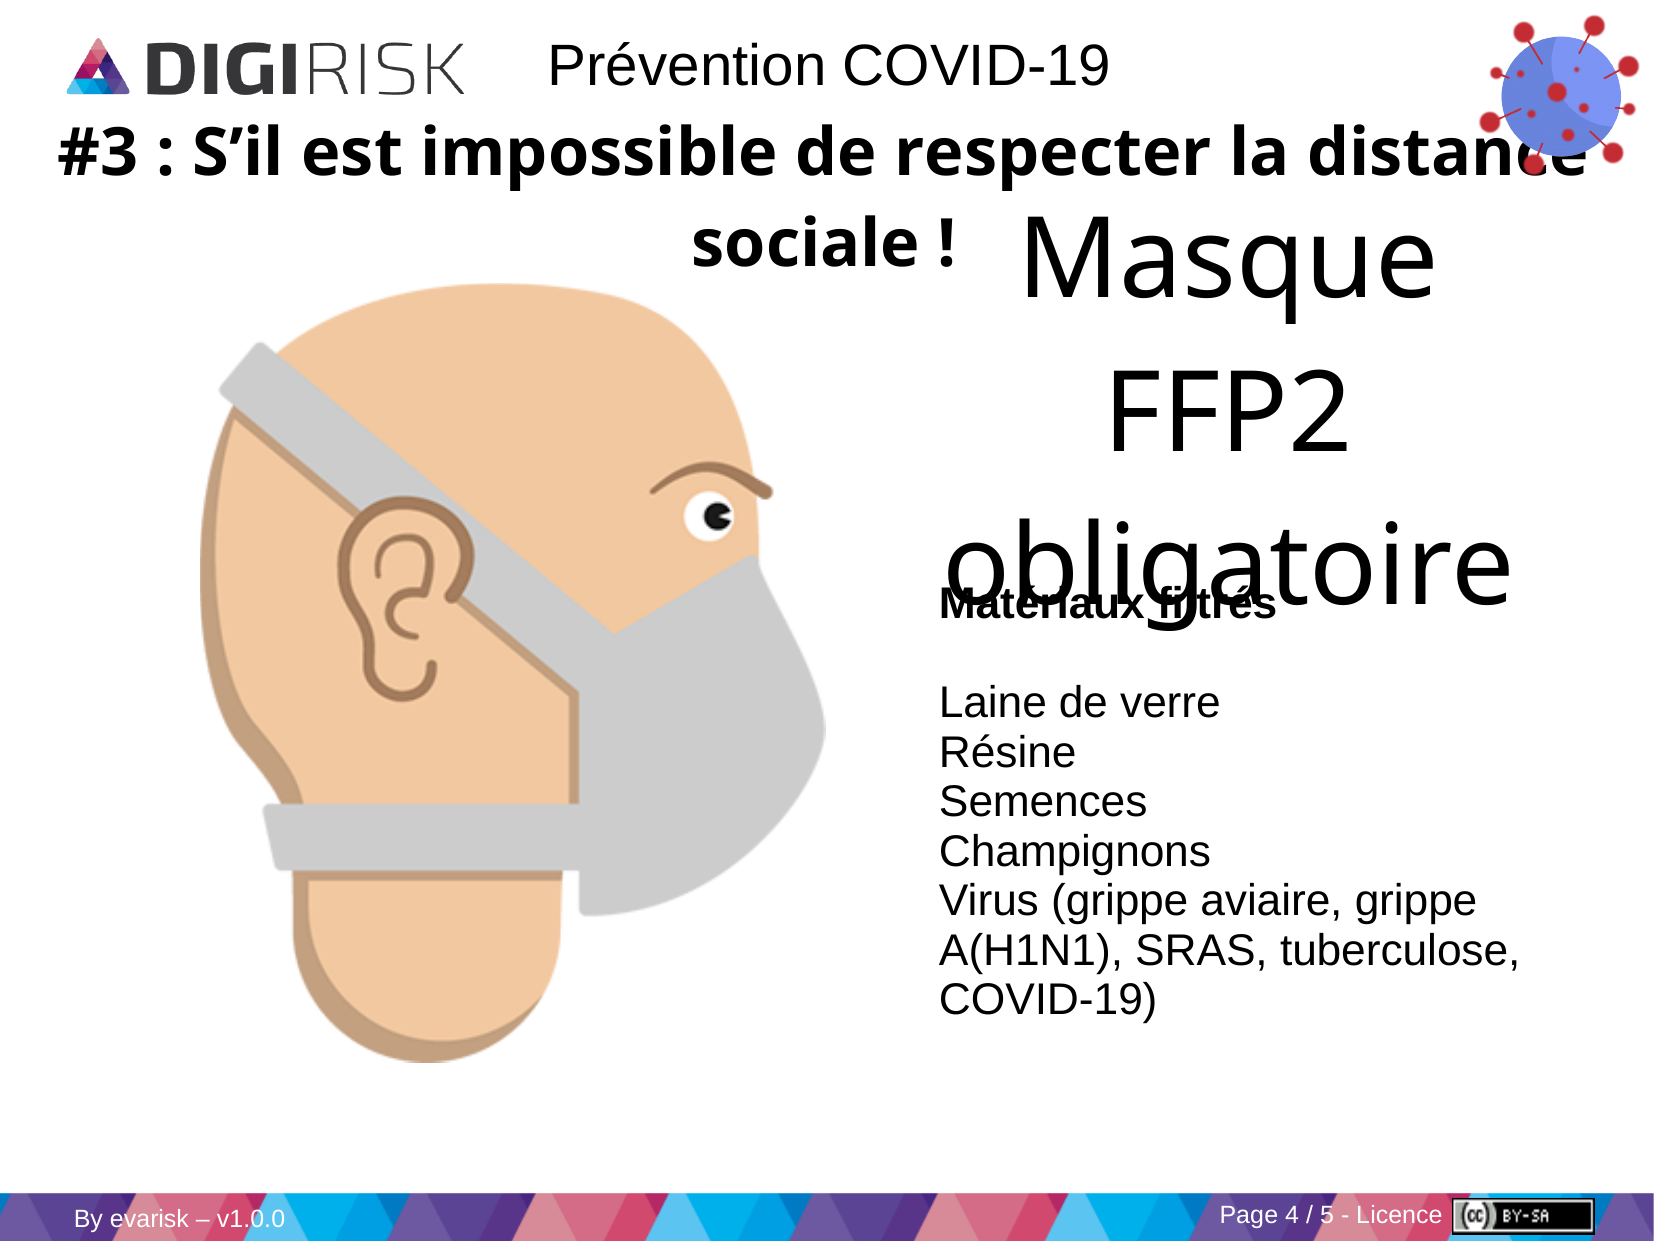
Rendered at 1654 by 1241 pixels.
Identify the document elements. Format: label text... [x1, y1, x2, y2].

title Prévention COVID-19 [395, 24, 1264, 107]
title Masque FFP2 obligatoire [897, 270, 1560, 545]
picture [0, 1175, 1654, 1241]
picture [1470, 6, 1648, 184]
picture [64, 35, 395, 95]
list Matériaux filtrés Laine de verre Résine Semences Champignons Virus (grippe aviaire, grippe A(H1N1), SRAS, tuberculose, COVID-19) [938, 578, 1542, 1028]
picture [200, 283, 826, 1063]
title #3 : S’il est impossible de respecter la distance sociale ! [0, 113, 1648, 277]
